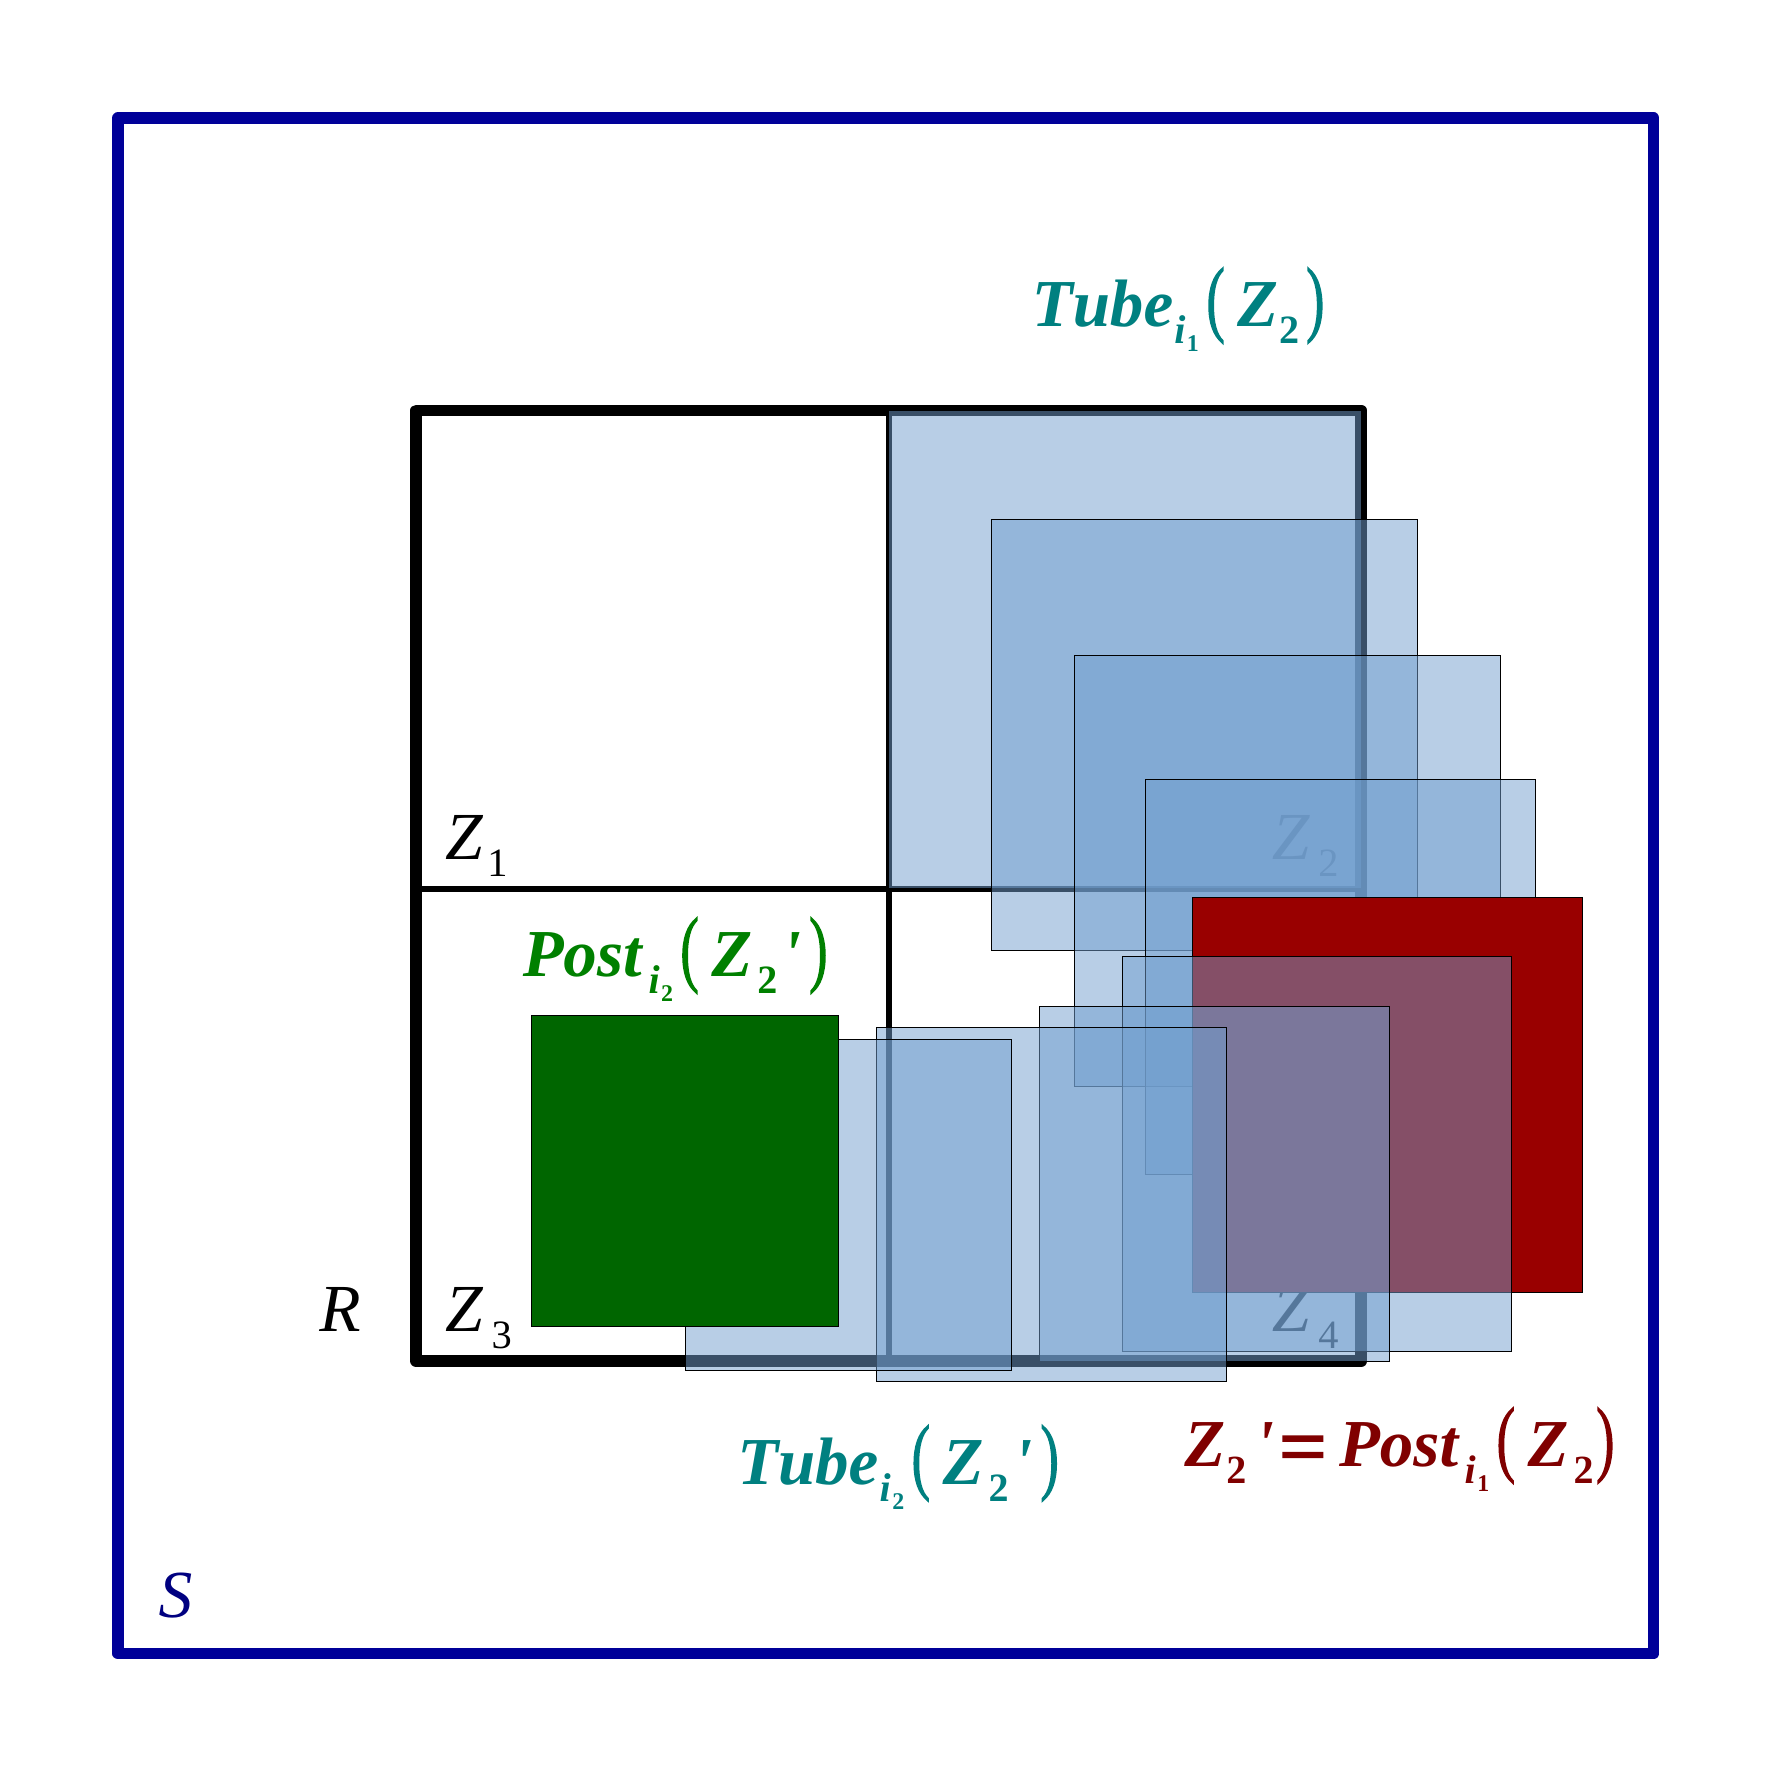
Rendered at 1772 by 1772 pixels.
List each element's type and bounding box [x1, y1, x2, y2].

chart [1163, 1399, 1638, 1498]
chart [298, 1272, 379, 1349]
chart [501, 909, 848, 1008]
chart [428, 800, 526, 887]
chart [428, 1272, 527, 1359]
chart [720, 1417, 1080, 1516]
chart [1015, 259, 1346, 358]
text_box [531, 410, 1583, 1382]
chart [141, 1559, 213, 1635]
